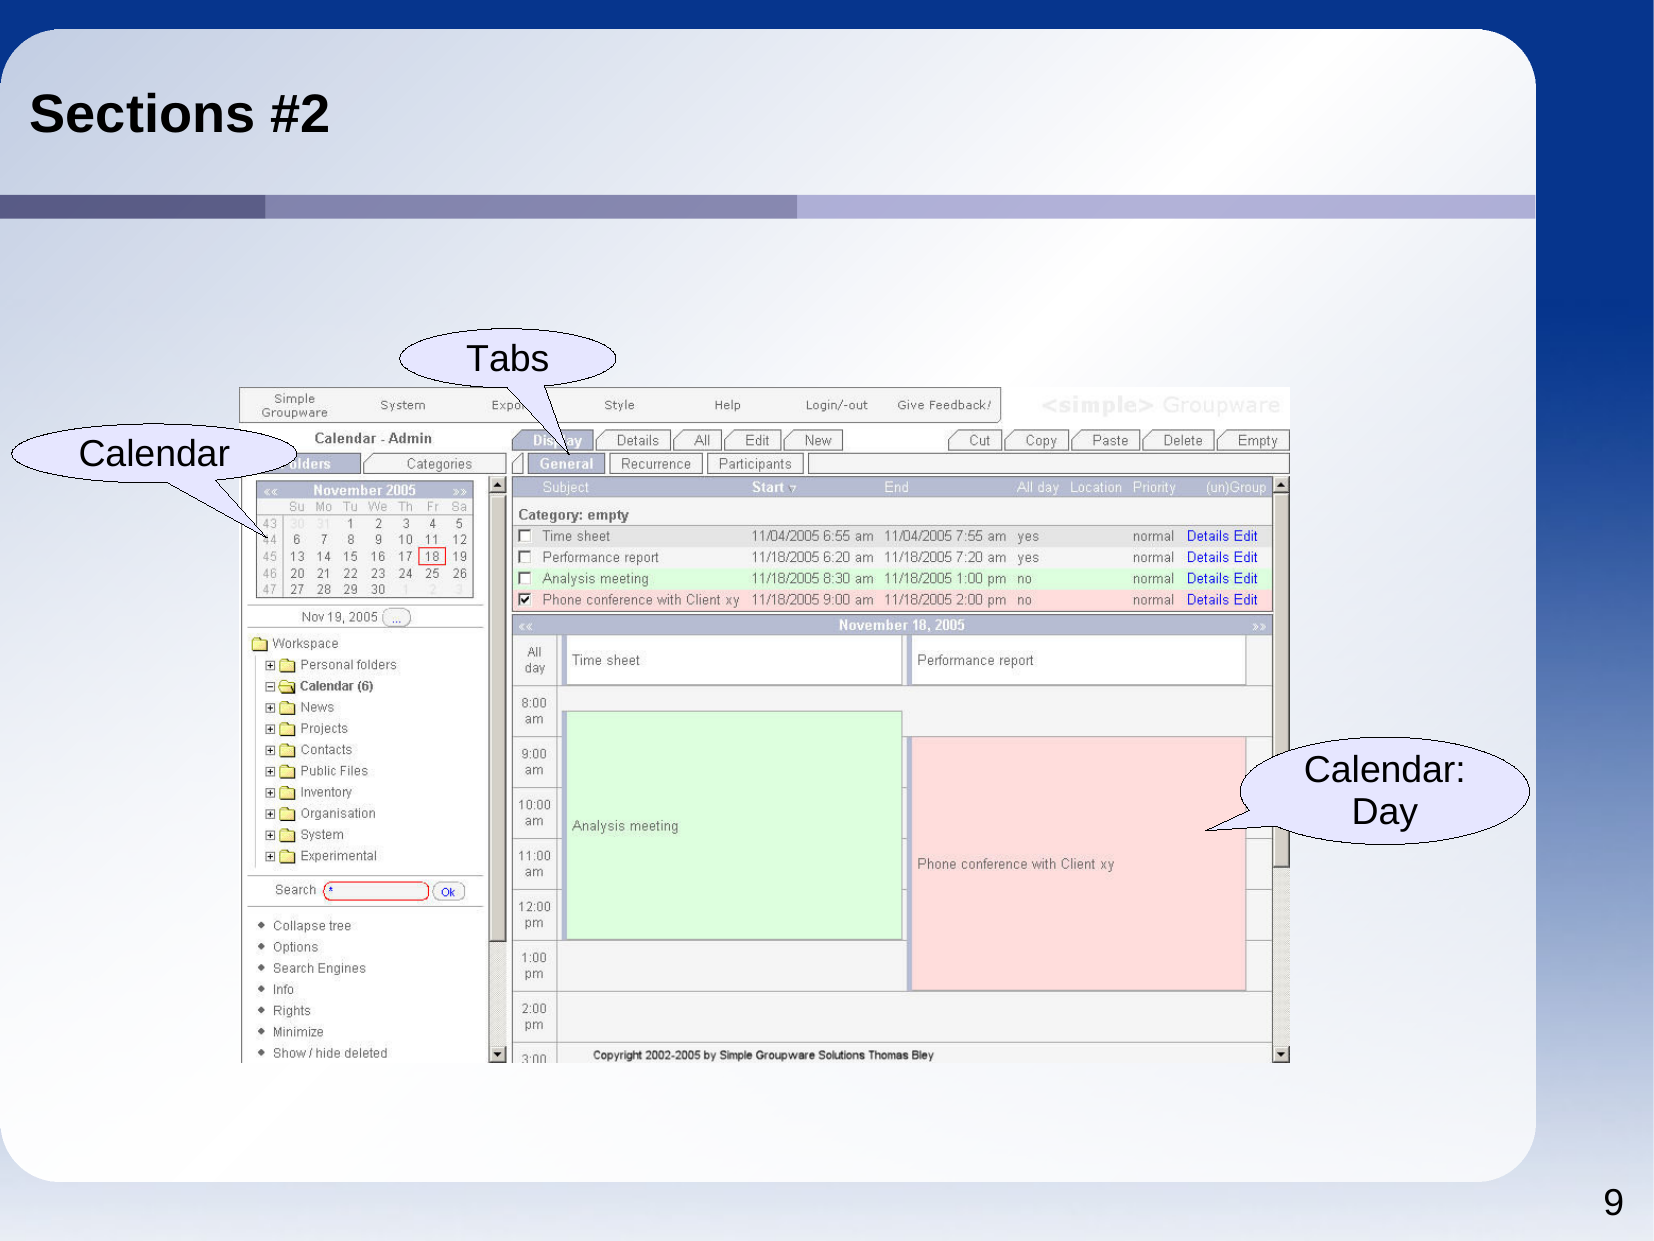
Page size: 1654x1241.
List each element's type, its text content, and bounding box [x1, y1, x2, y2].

picture [0, 0, 1654, 1241]
text_box Calendar: Day [1205, 737, 1530, 845]
title Sections #2 [29, 49, 1506, 178]
text_box Tabs [399, 328, 616, 455]
text_box Calendar [11, 423, 297, 538]
picture [239, 387, 1290, 1063]
